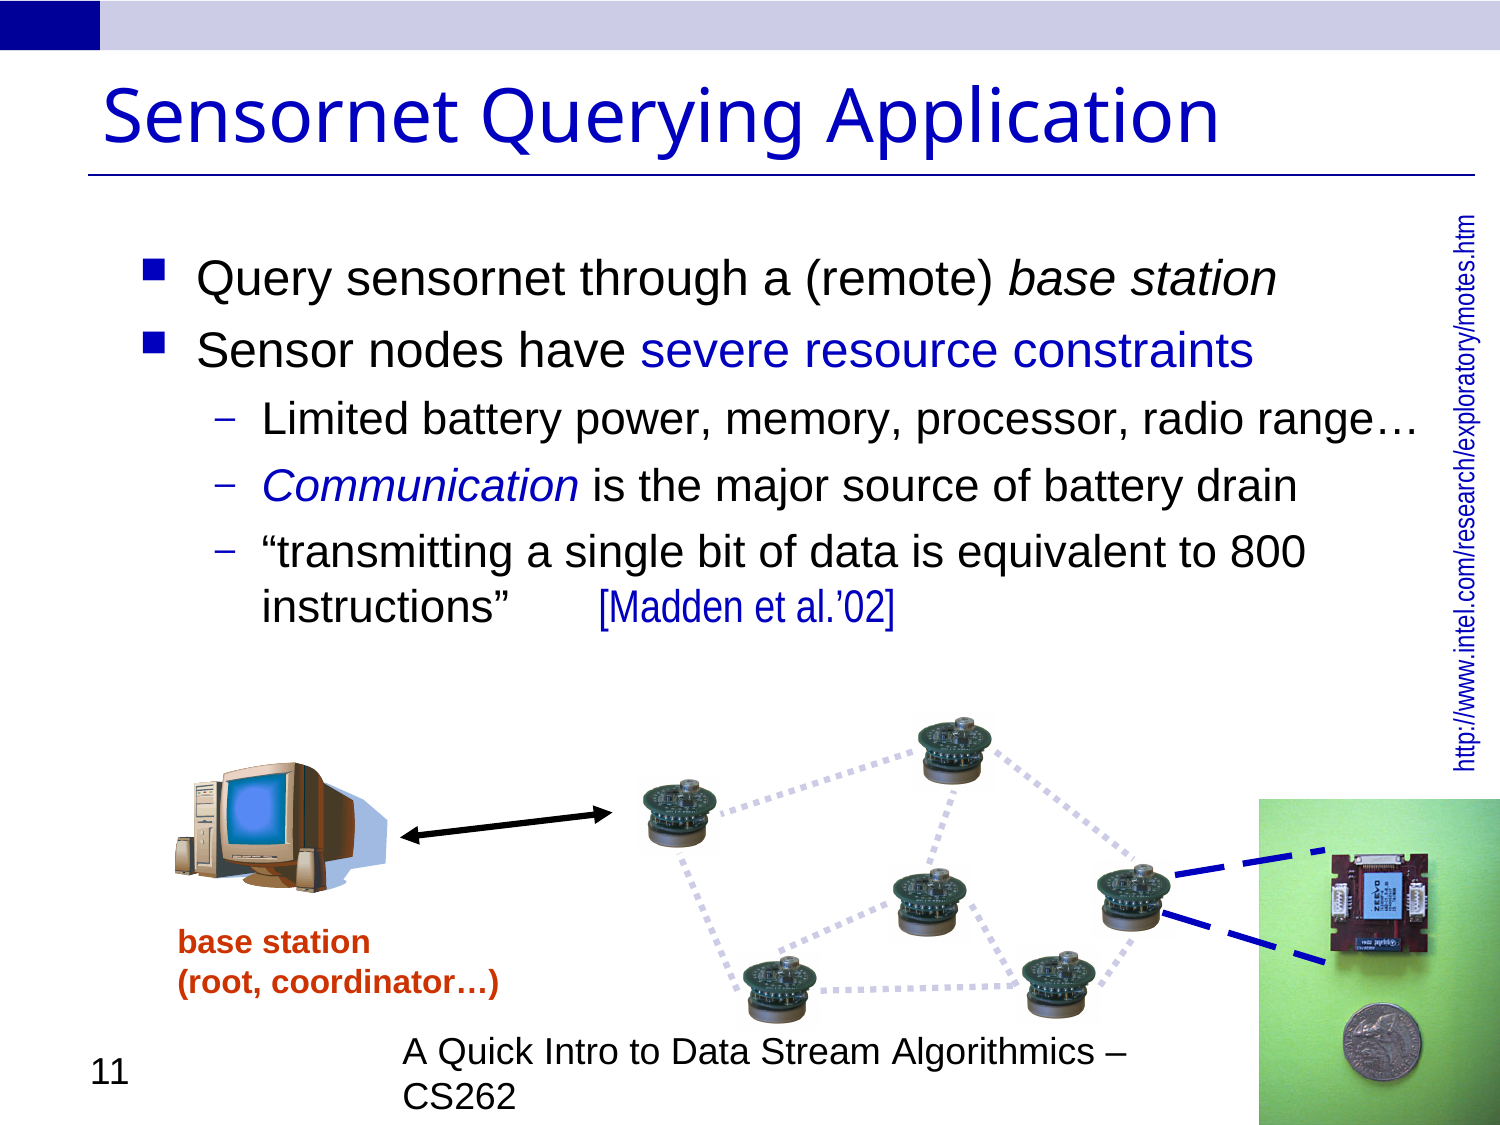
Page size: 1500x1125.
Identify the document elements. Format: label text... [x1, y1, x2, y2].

text_box http://www.intel.com/research/exploratory/motes.htm [1437, 199, 1488, 787]
picture [1259, 799, 1500, 1125]
picture [174, 762, 388, 893]
text_box base station (root, coordinator…) [162, 912, 526, 1008]
picture [1091, 859, 1176, 938]
picture [737, 951, 821, 1030]
picture [887, 864, 971, 943]
picture [637, 774, 721, 854]
title Sensornet Querying Application [87, 37, 1463, 188]
picture [912, 712, 996, 791]
picture [1016, 946, 1101, 1026]
list Query sensornet through a (remote) base station Sensor nodes have severe resource constraints Limited battery power, memory, processor, radio range… Communication is the major source of battery drain “transmitting a single bit of data is equivalent to 800 instructions” [Madden et al.’02] [125, 237, 1463, 813]
